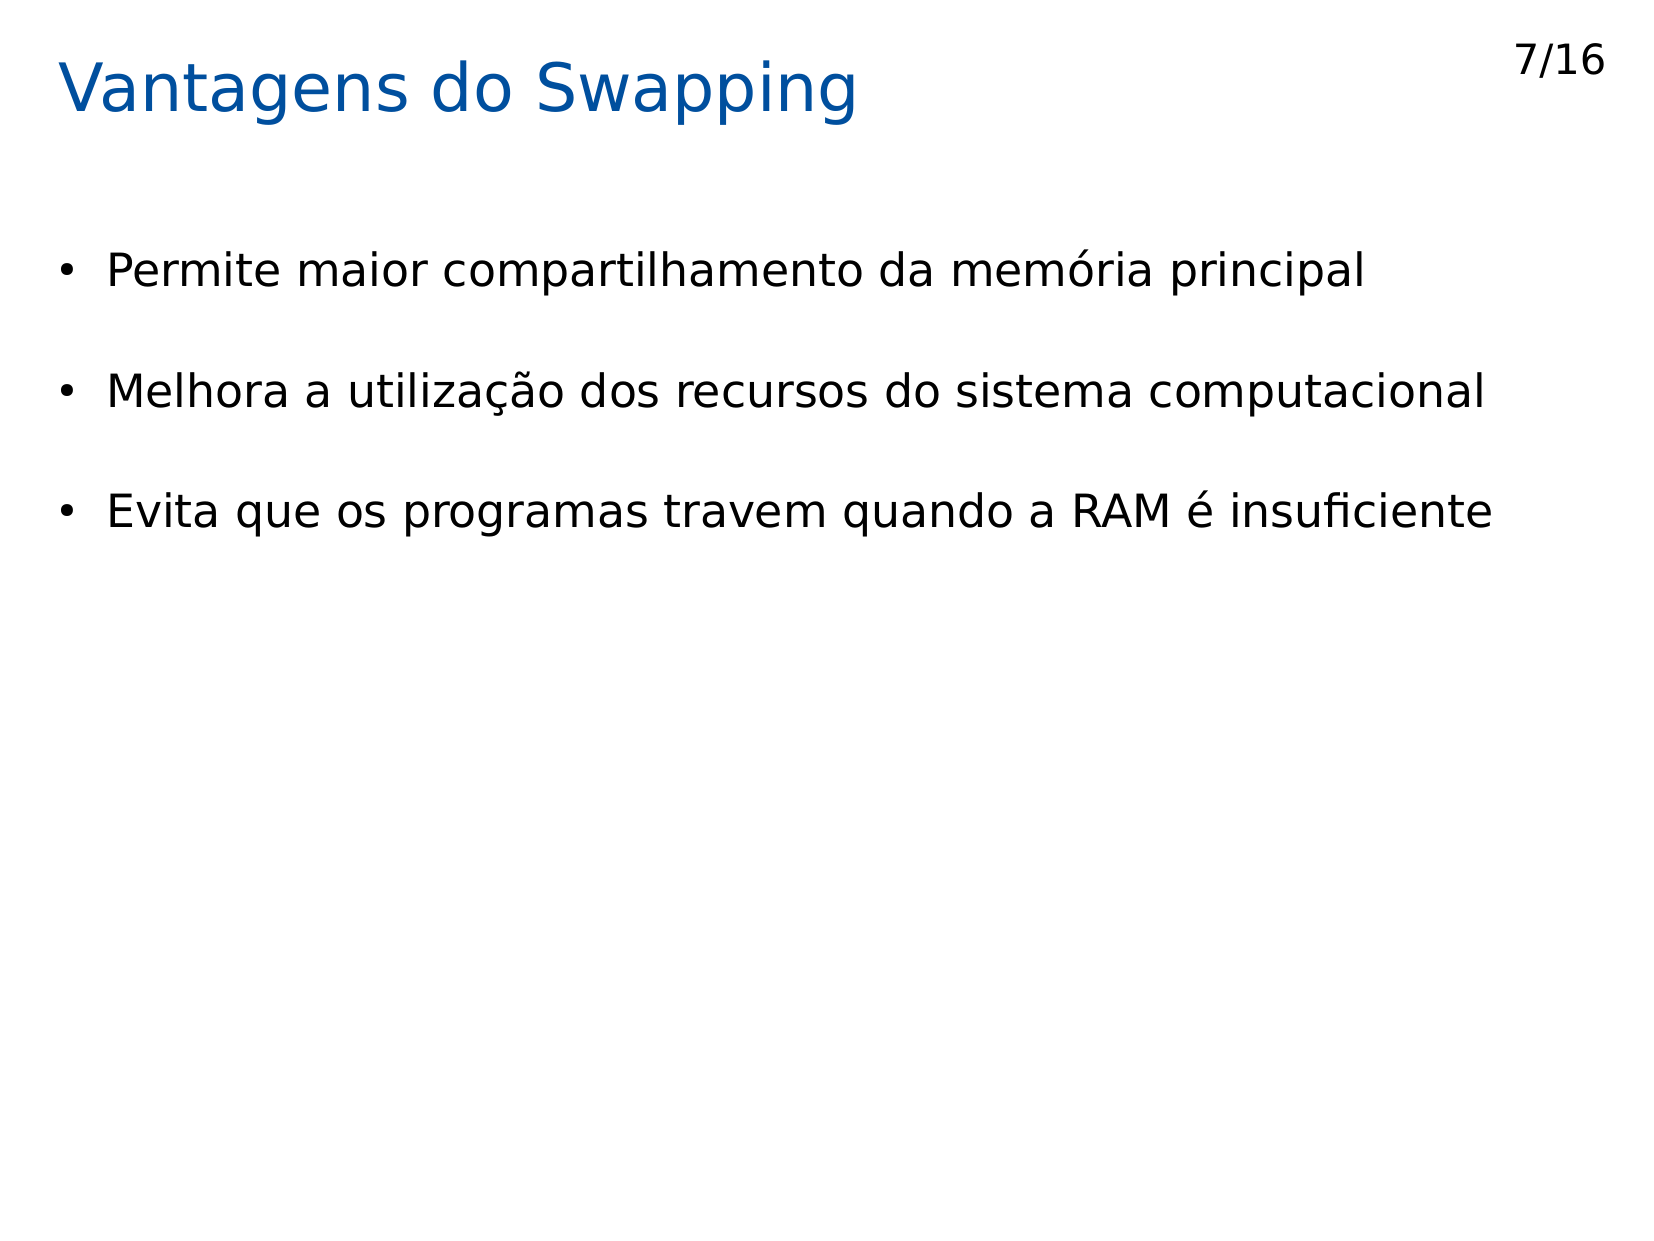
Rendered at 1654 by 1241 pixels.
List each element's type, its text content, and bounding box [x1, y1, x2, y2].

title Vantagens do Swapping [59, 29, 1506, 148]
list Permite maior compartilhamento da memória principal Melhora a utilização dos recursos do sistema computacional Evita que os programas travem quando a RAM é insuficiente [59, 236, 1595, 1211]
